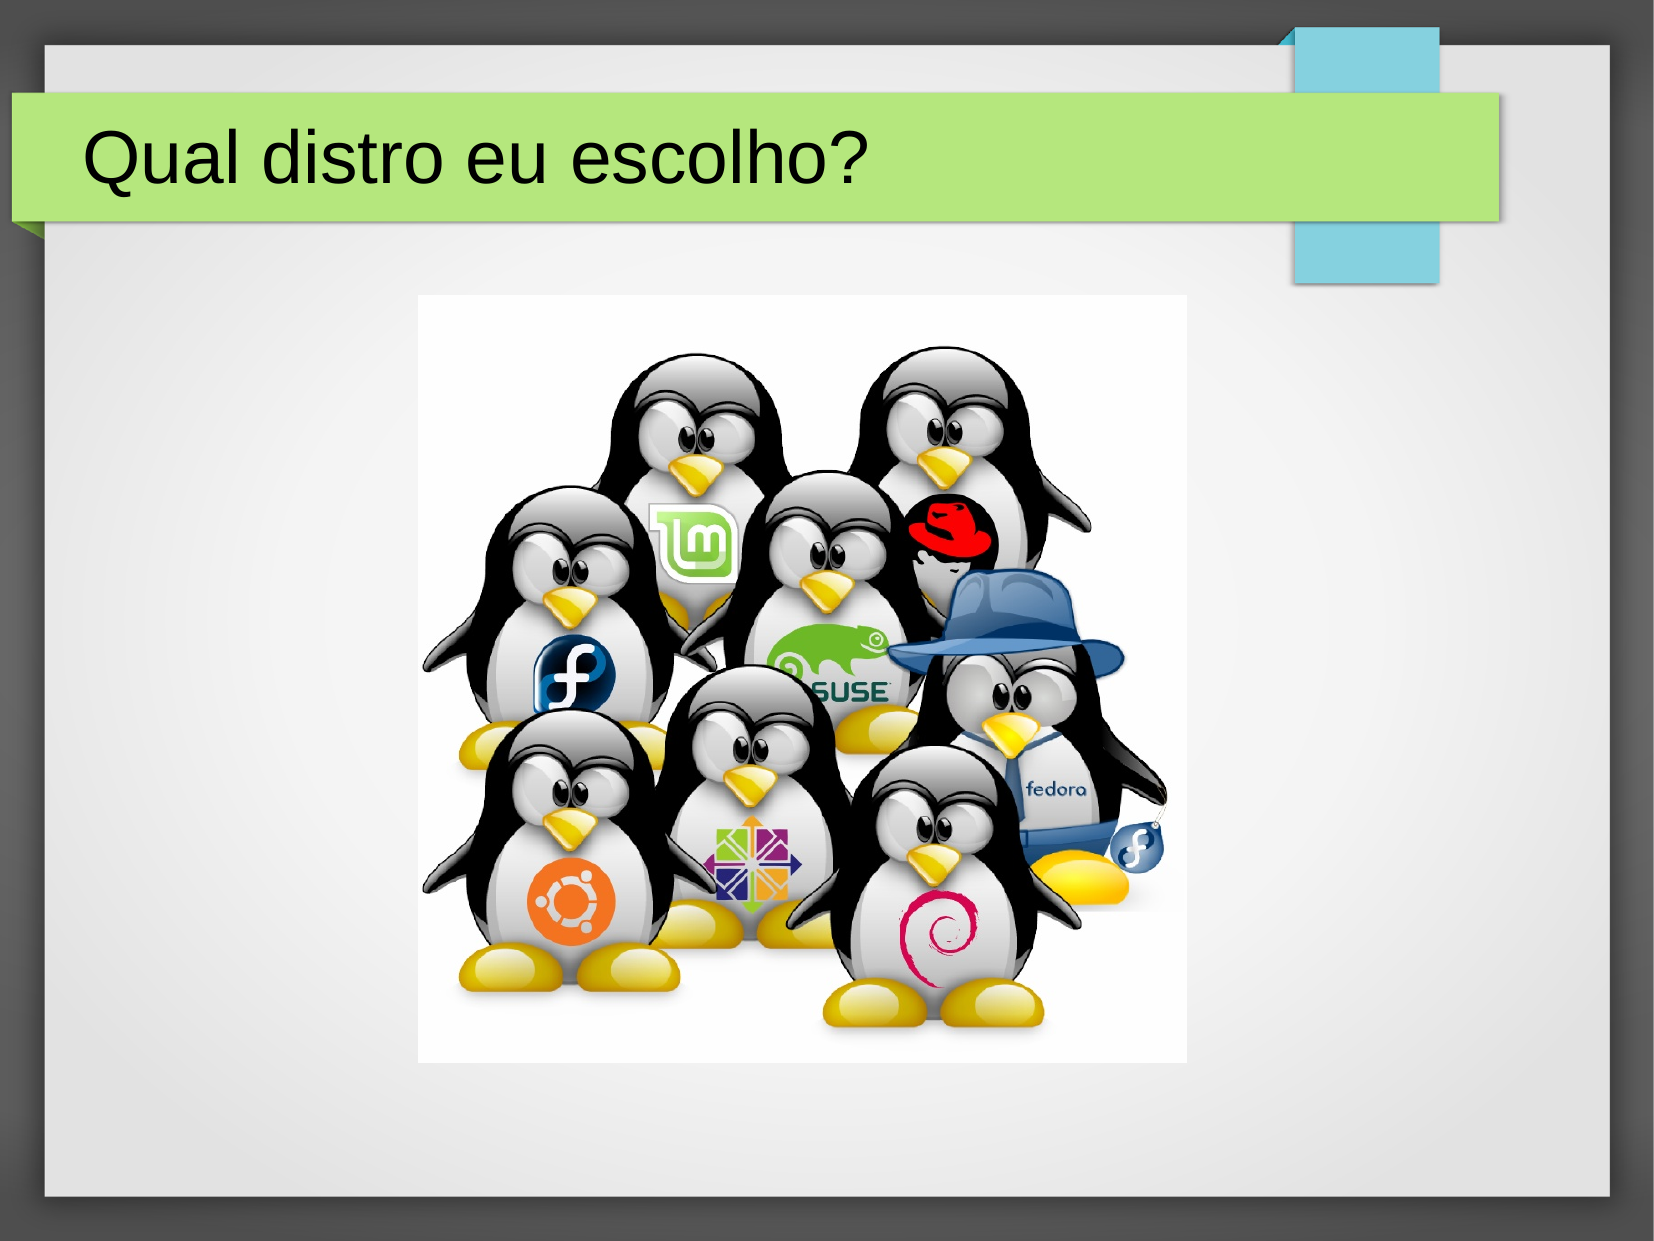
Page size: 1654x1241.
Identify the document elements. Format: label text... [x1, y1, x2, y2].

picture [0, 0, 1654, 1241]
text_box Qual distro eu escolho? [82, 94, 1264, 213]
